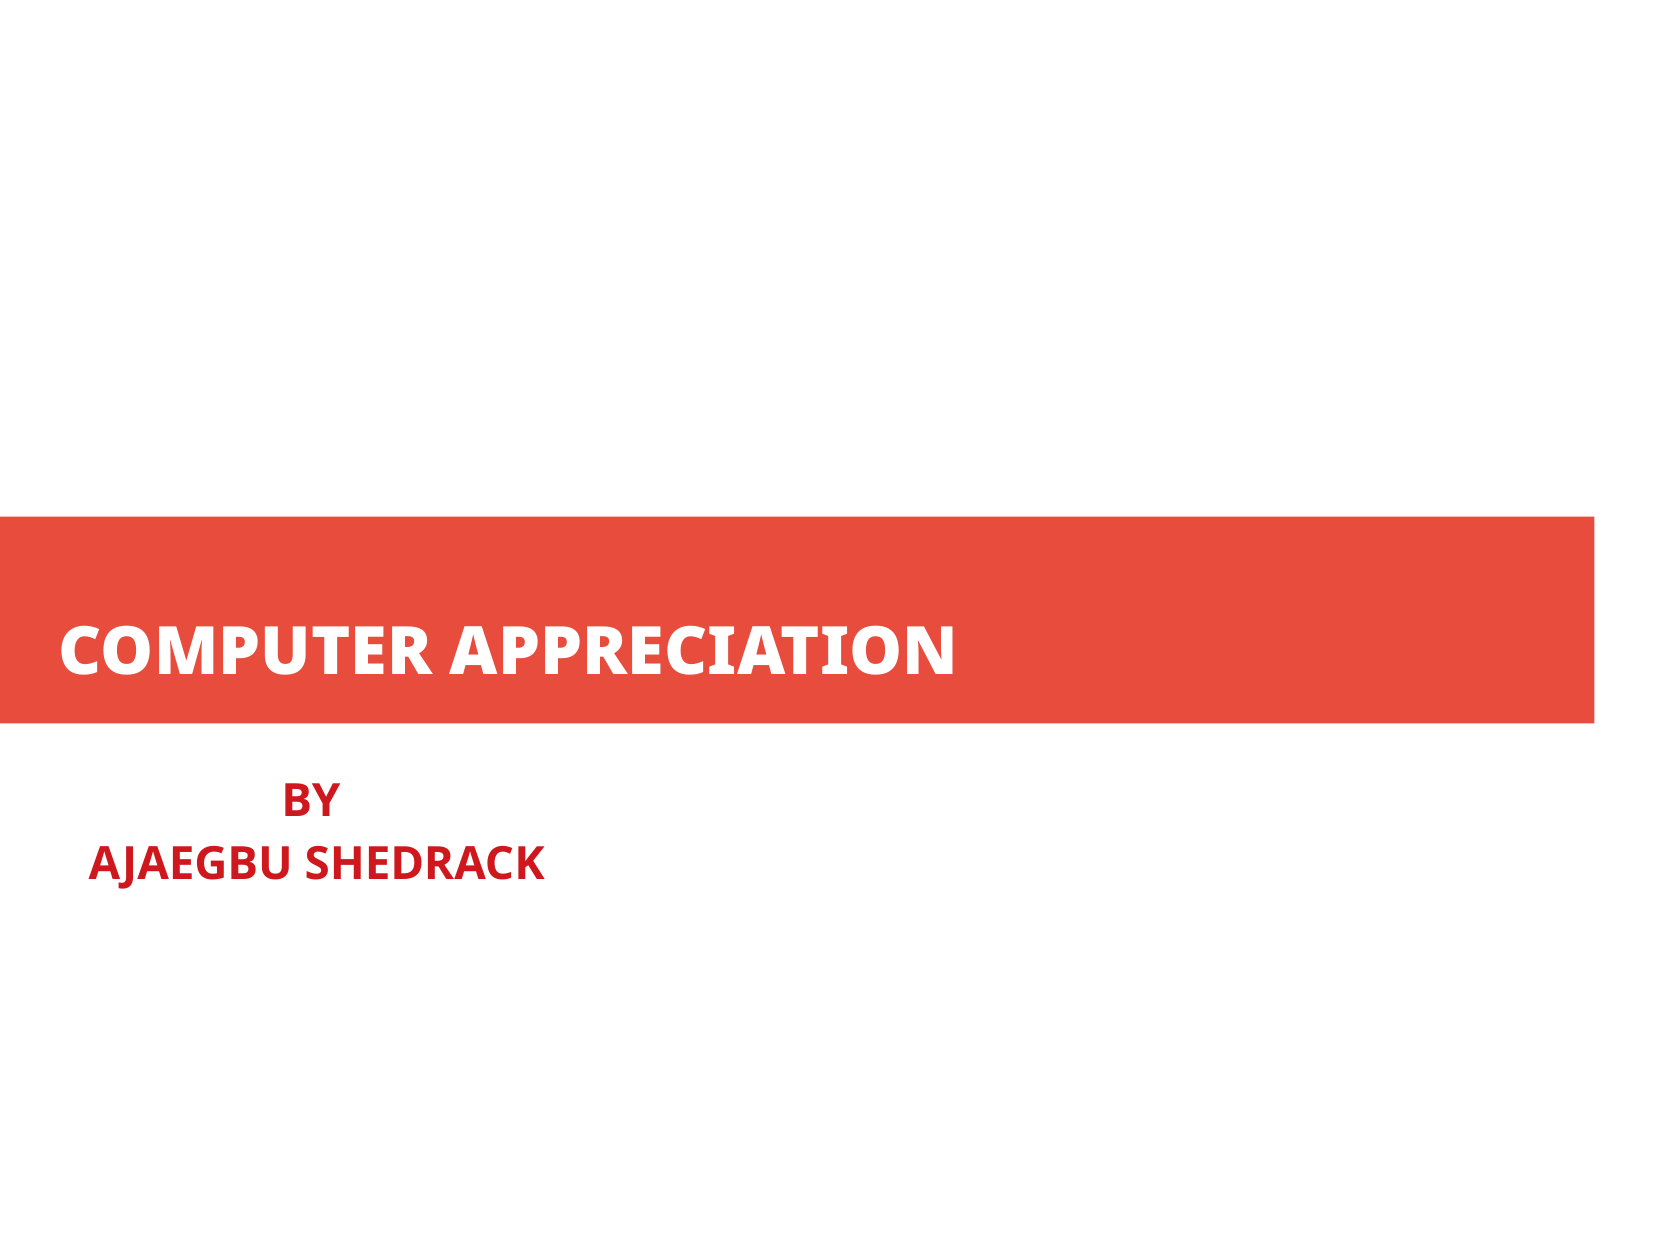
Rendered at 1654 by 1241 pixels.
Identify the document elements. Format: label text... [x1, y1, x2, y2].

subtitle BY AJAEGBU SHEDRACK [88, 767, 1595, 1182]
title COMPUTER APPRECIATION [59, 546, 1595, 694]
